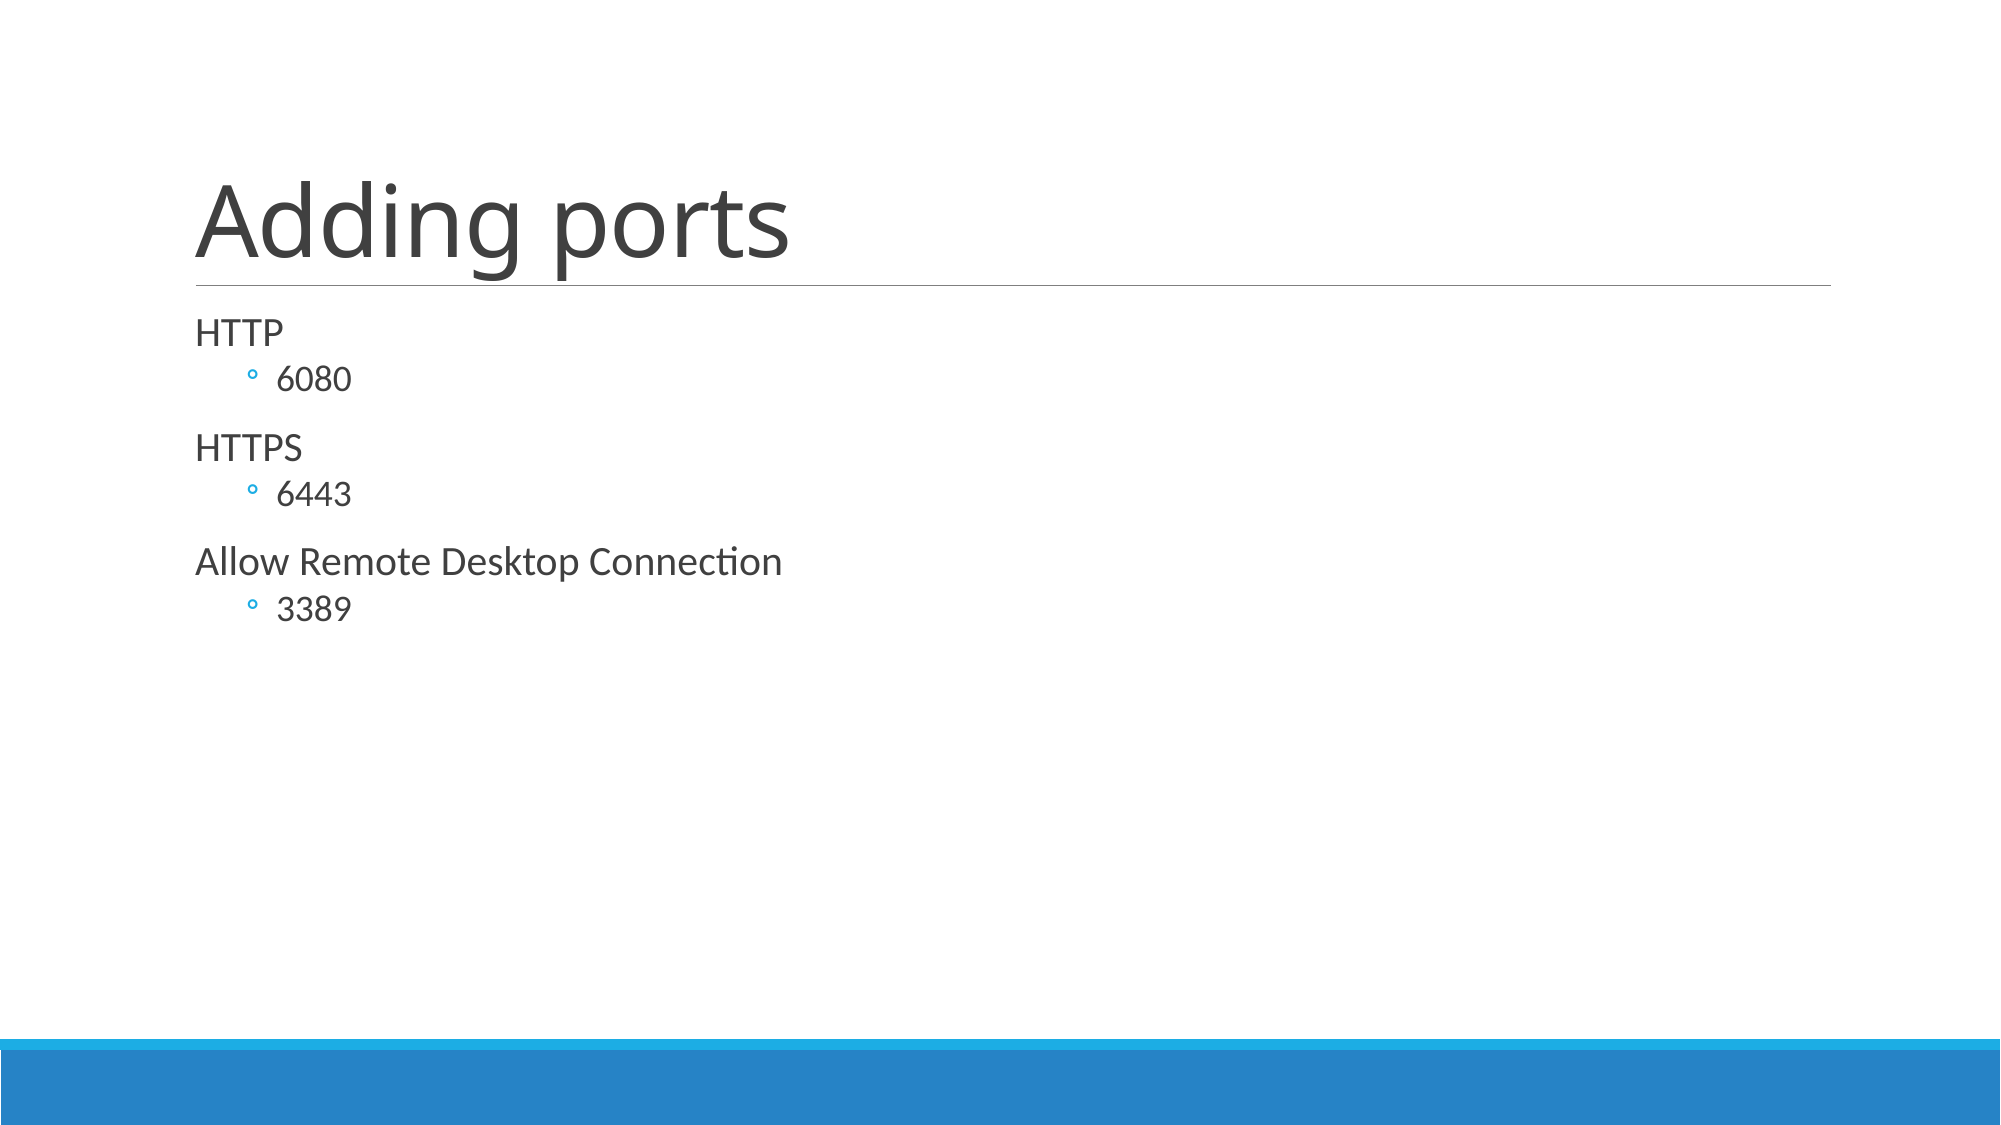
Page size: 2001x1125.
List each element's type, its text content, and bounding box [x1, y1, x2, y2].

title Adding ports [180, 47, 1831, 286]
list HTTP 6080 HTTPS 6443 Allow Remote Desktop Connection 3389 [180, 302, 1831, 963]
